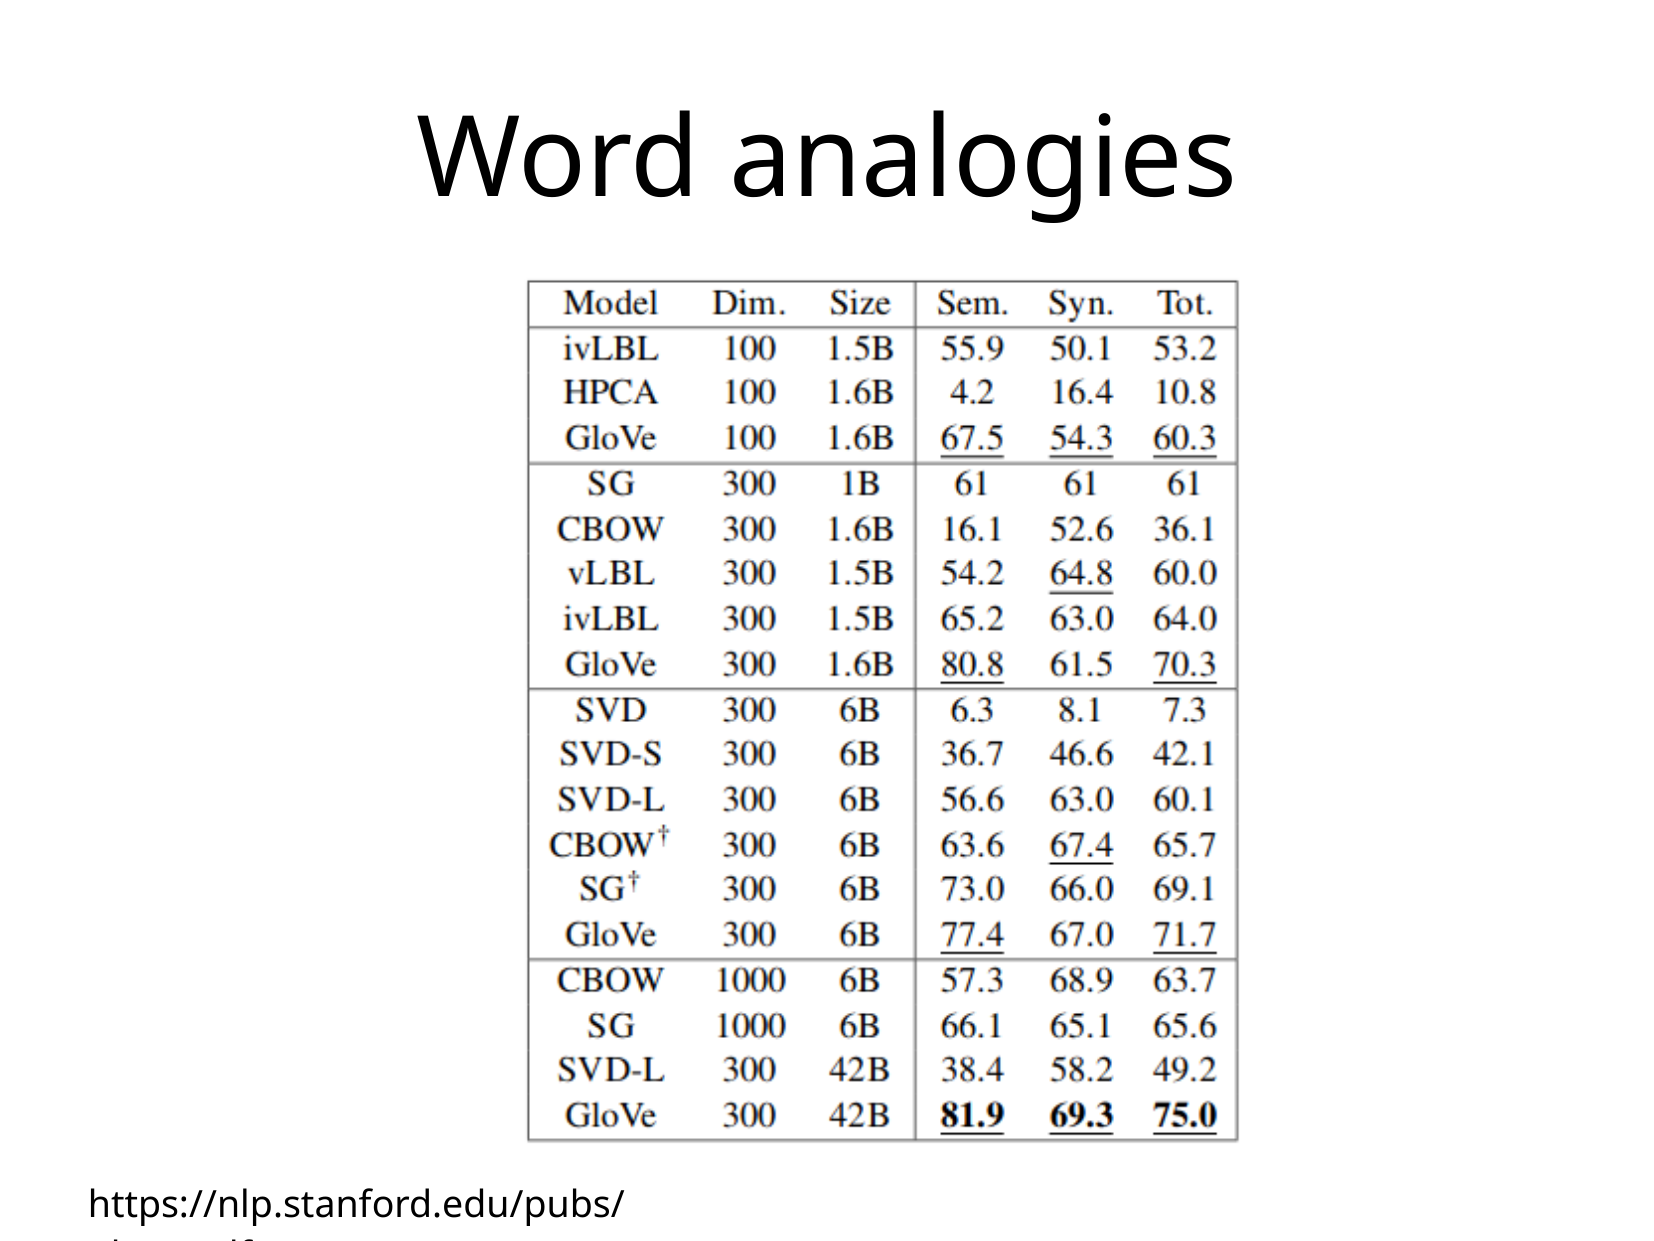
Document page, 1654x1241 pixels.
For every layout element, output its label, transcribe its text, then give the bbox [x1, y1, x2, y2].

picture [510, 269, 1261, 1165]
text_box https://nlp.stanford.edu/pubs/glove.pdf [73, 1170, 706, 1223]
title Word analogies [82, 49, 1571, 257]
